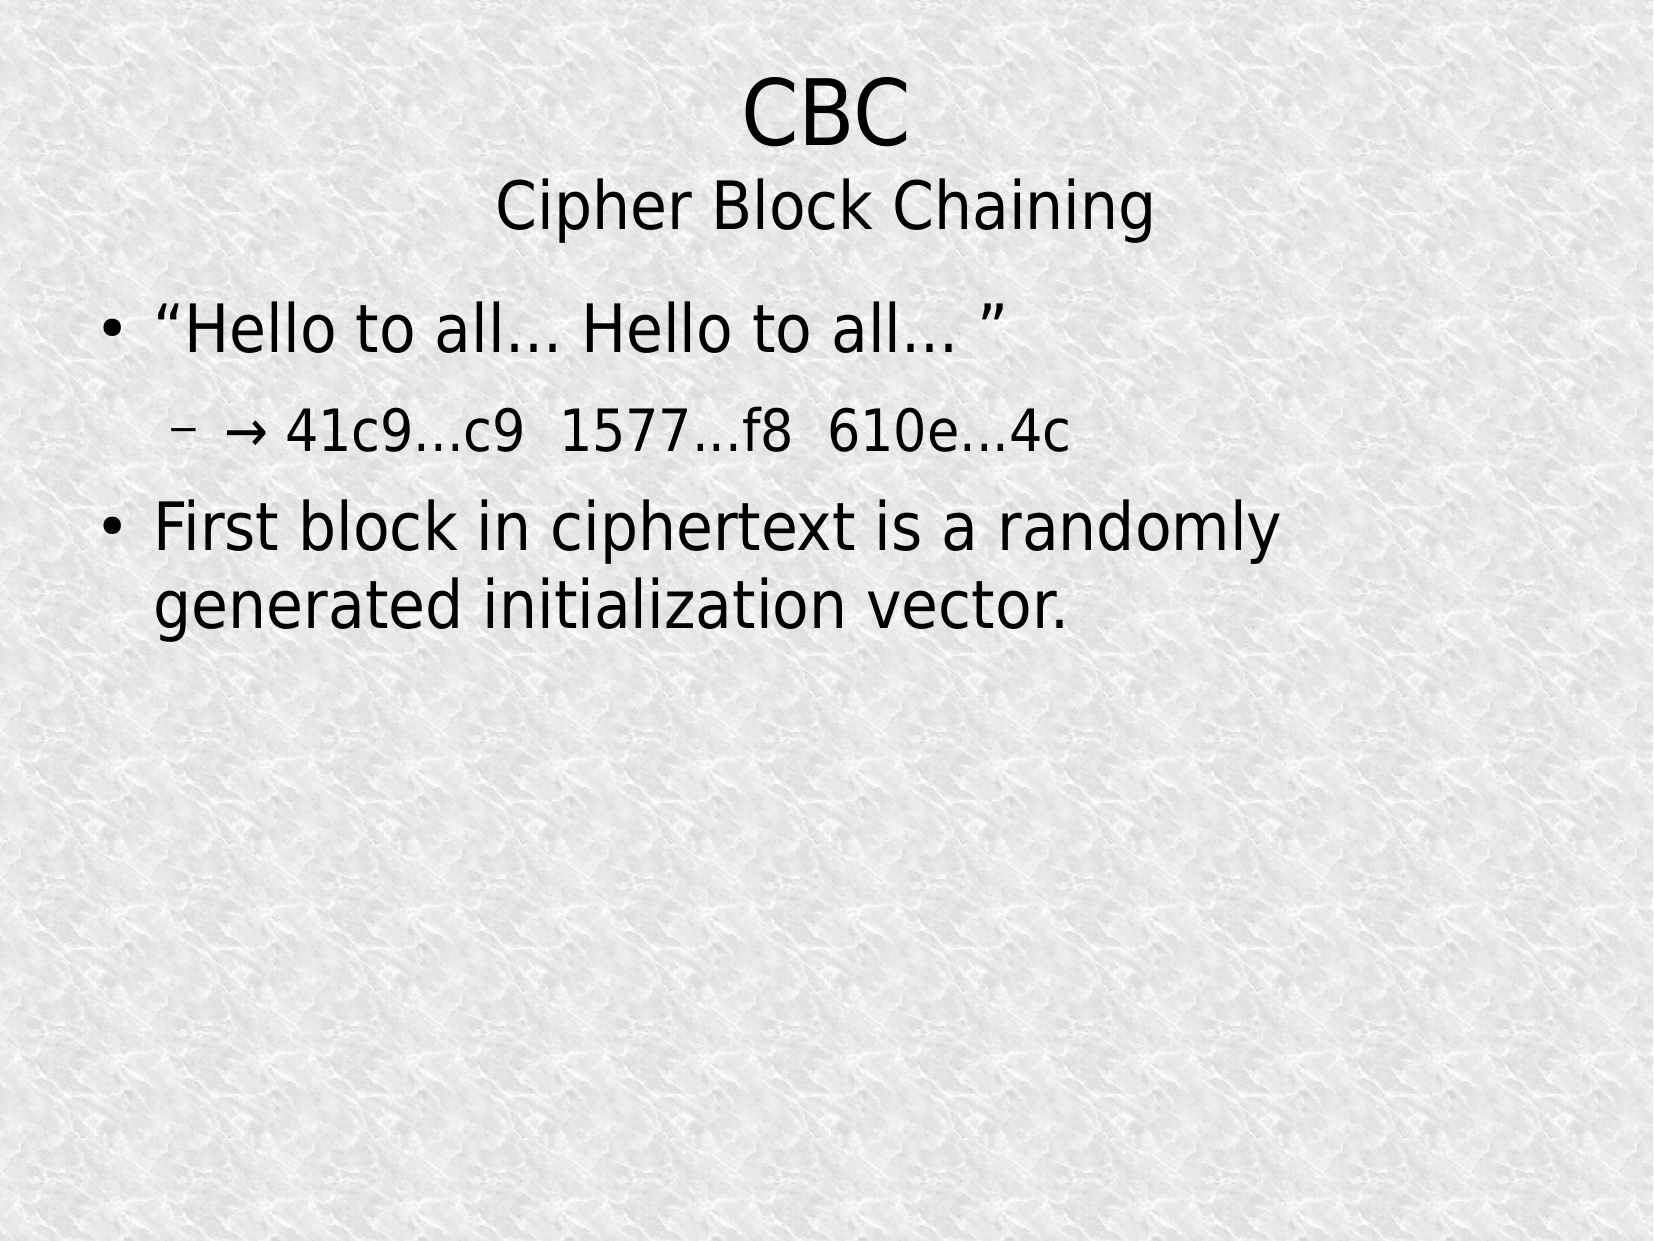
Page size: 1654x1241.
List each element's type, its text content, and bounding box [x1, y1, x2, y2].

picture [0, 0, 1654, 1241]
title CBC Cipher Block Chaining [82, 49, 1571, 257]
list “Hello to all... Hello to all... ” → 41c9...c9 1577...f8 610e...4c First block in ciphertext is a randomly generated initialization vector. [82, 290, 1538, 1010]
